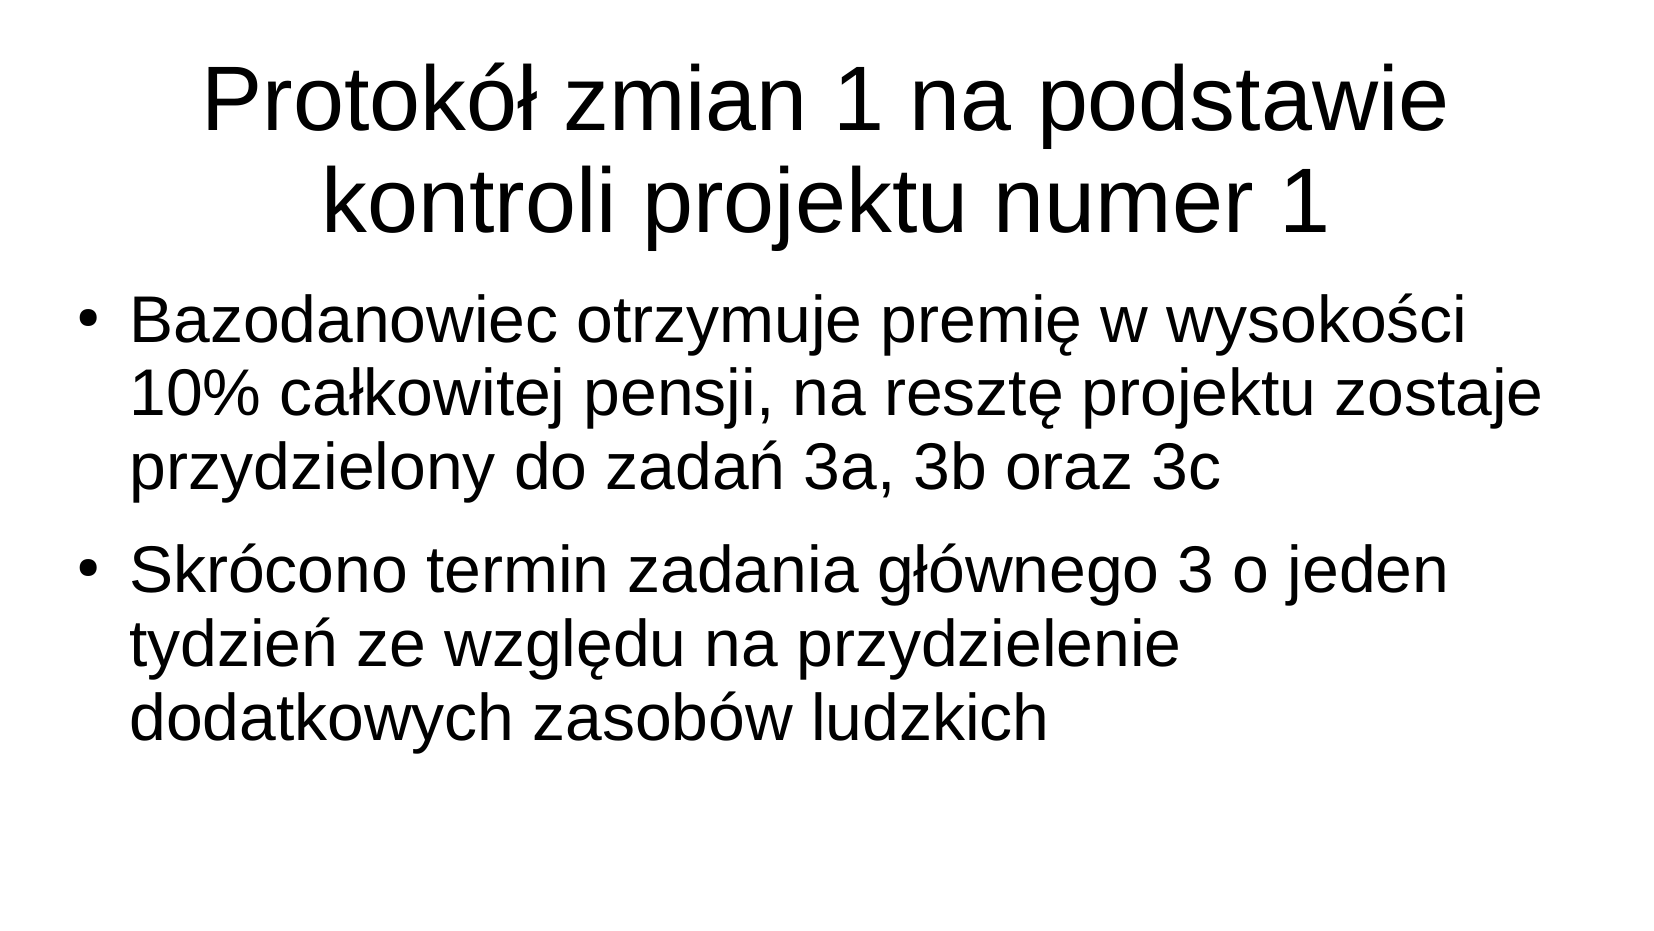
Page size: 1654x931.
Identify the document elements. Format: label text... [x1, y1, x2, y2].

list Bazodanowiec otrzymuje premię w wysokości 10% całkowitej pensji, na resztę projektu zostaje przydzielony do zadań 3a, 3b oraz 3c Skrócono termin zadania głównego 3 o jeden tydzień ze względu na przydzielenie dodatkowych zasobów ludzkich [59, 282, 1548, 756]
title Protokół zmian 1 na podstawie kontroli projektu numer 1 [82, 47, 1571, 253]
